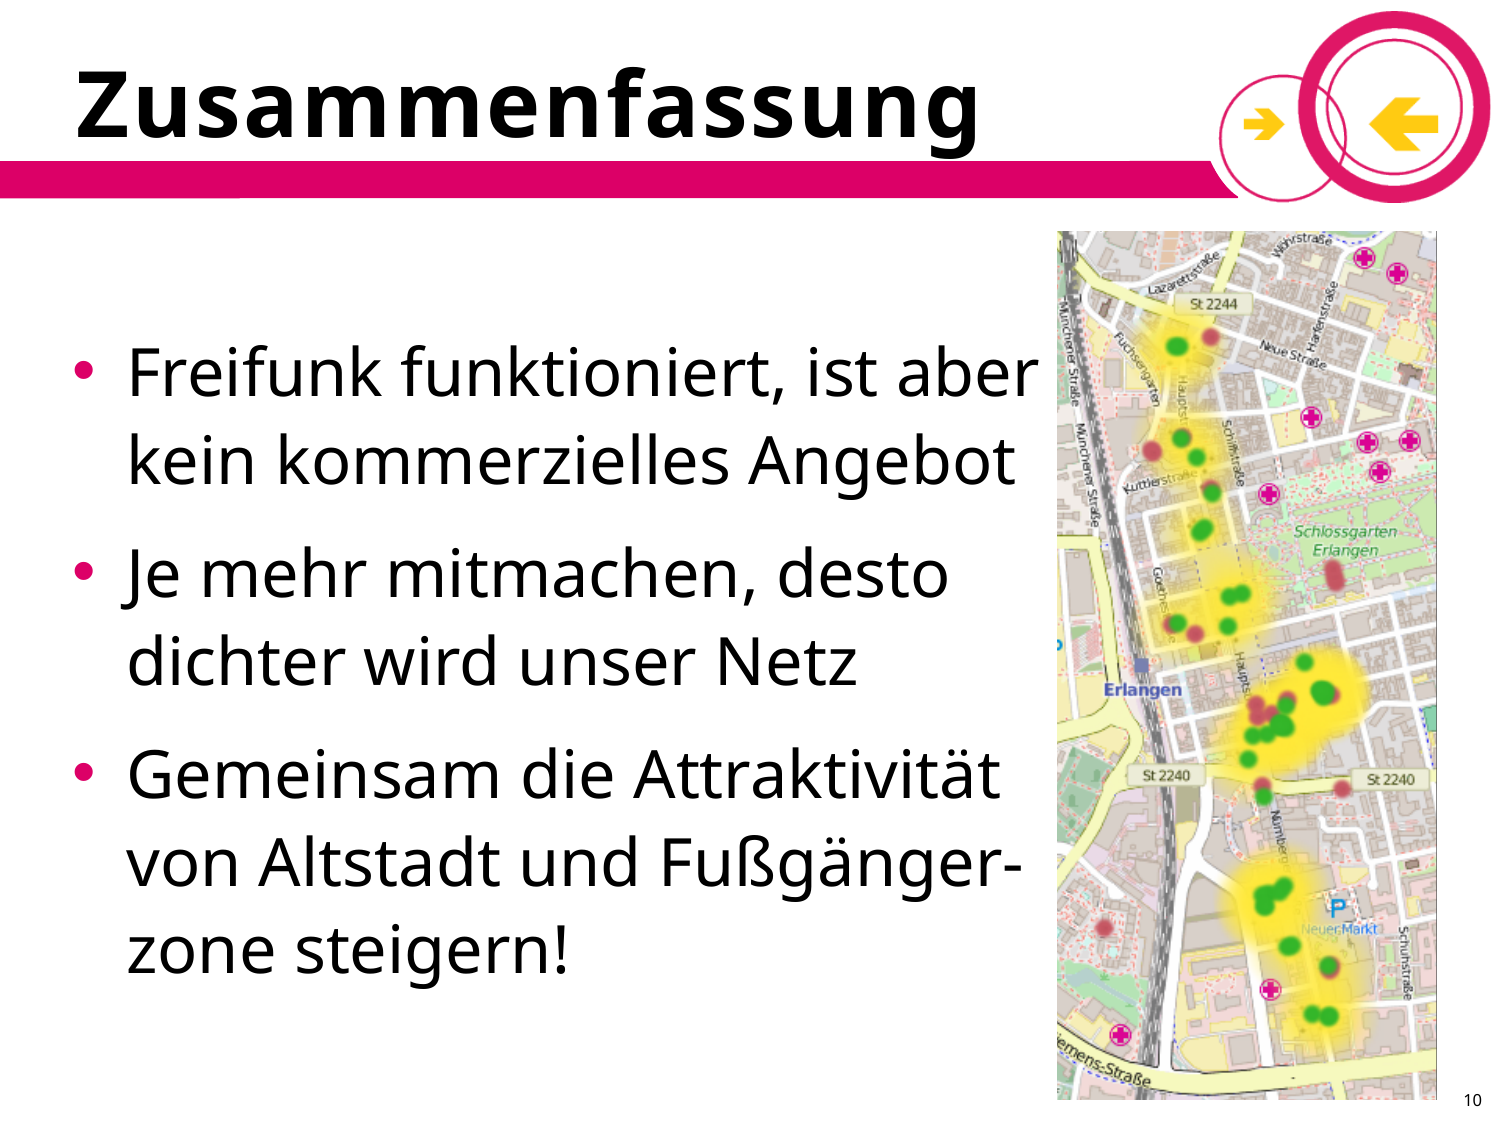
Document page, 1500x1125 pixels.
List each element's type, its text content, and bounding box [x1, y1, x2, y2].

picture [1218, 11, 1491, 203]
title Zusammenfassung [76, 40, 1158, 161]
slide_number <Foliennummer> [1202, 1077, 1483, 1125]
list Freifunk funktioniert, ist aber kein kommerzielles Angebot Je mehr mitmachen, desto dichter wird unser Netz Gemeinsam die Attraktivität von Altstadt und Fußgänger- zone steigern! [53, 314, 1057, 1059]
picture [1057, 231, 1437, 1100]
